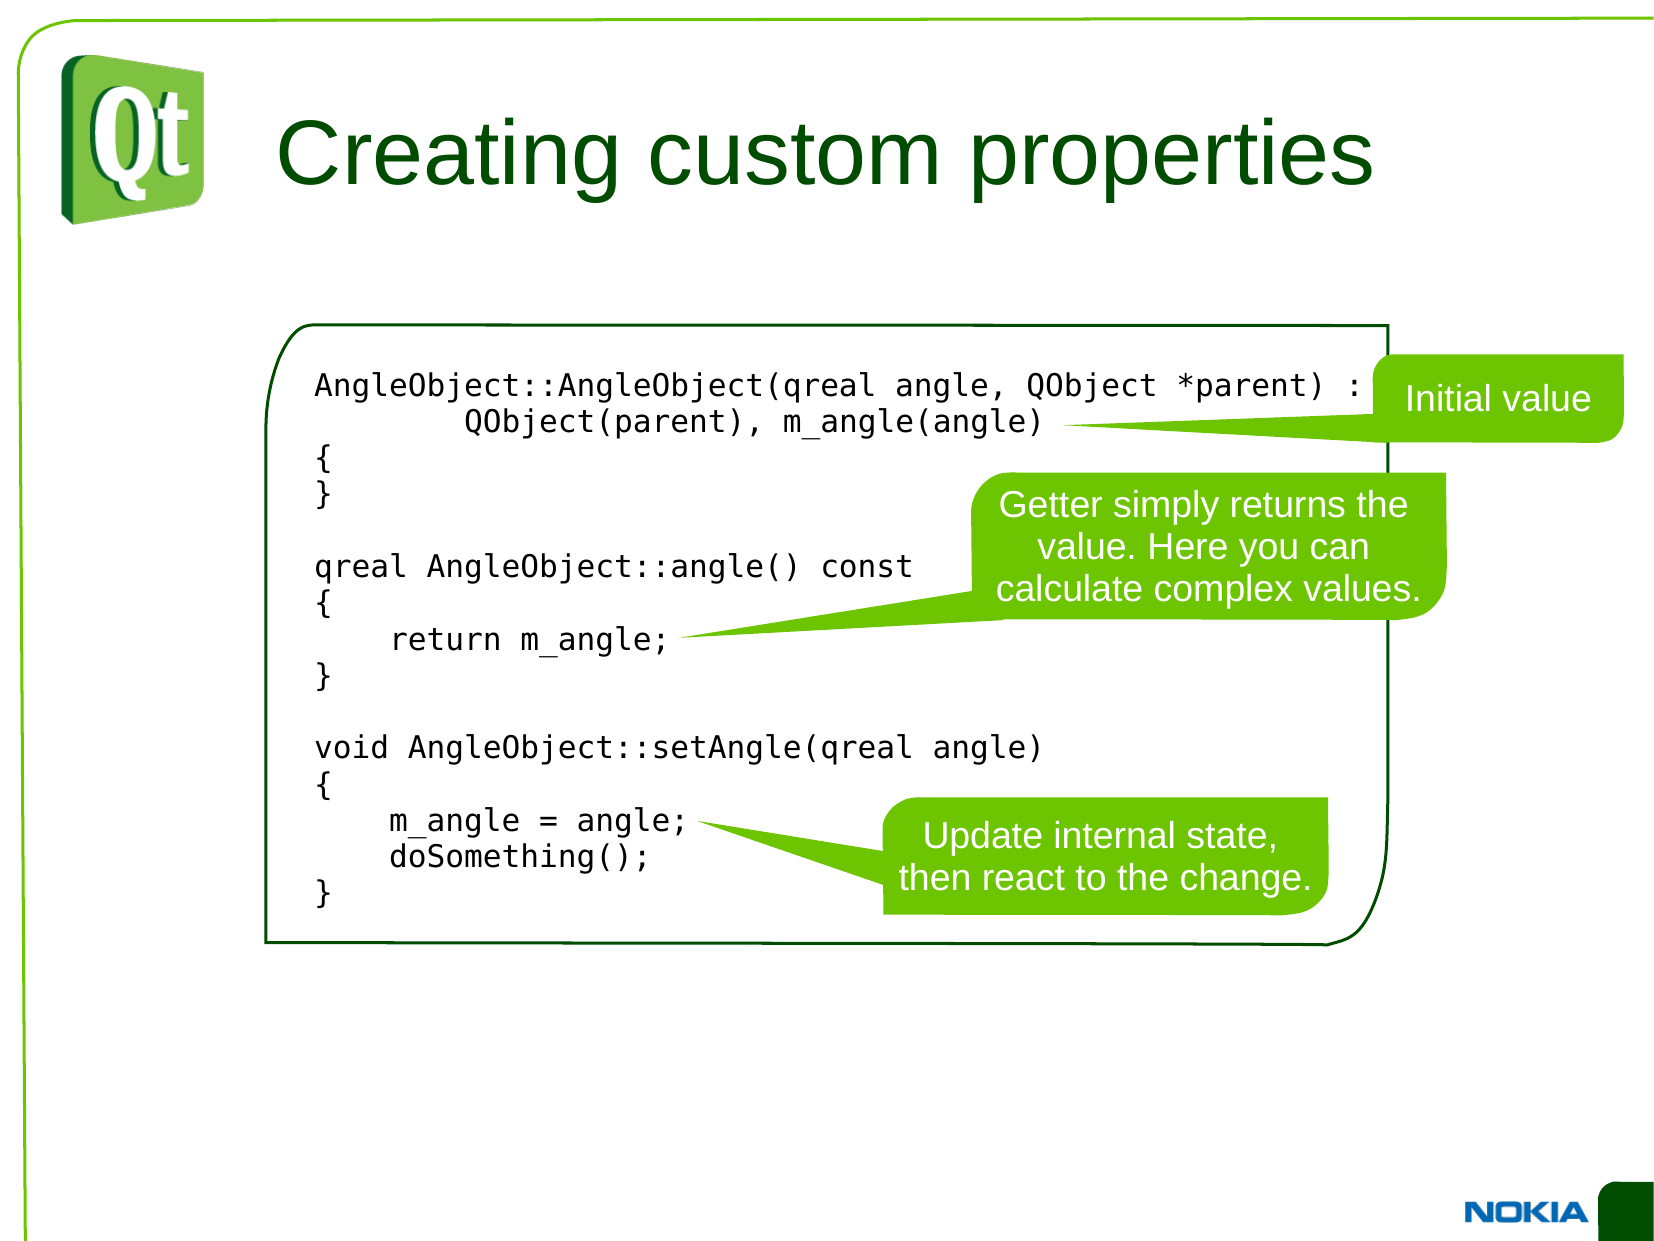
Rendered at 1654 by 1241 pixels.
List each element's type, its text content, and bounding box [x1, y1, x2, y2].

text_box Update internal state, then react to the change. [882, 797, 1329, 916]
text_box AngleObject::AngleObject(qreal angle, QObject *parent) : QObject(parent), m_angle(angle) { } qreal AngleObject::angle() const { return m_angle; } void AngleObject::setAngle(qreal angle) { m_angle = angle; doSomething(); } [299, 359, 1383, 955]
picture [1465, 1201, 1589, 1223]
text_box [1062, 413, 1373, 443]
text_box Initial value [1372, 354, 1625, 443]
picture [61, 55, 82, 225]
text_box [696, 820, 883, 885]
text_box [679, 591, 1004, 638]
title Creating custom properties [82, 49, 1571, 257]
text_box Getter simply returns the value. Here you can calculate complex values. [971, 472, 1447, 621]
